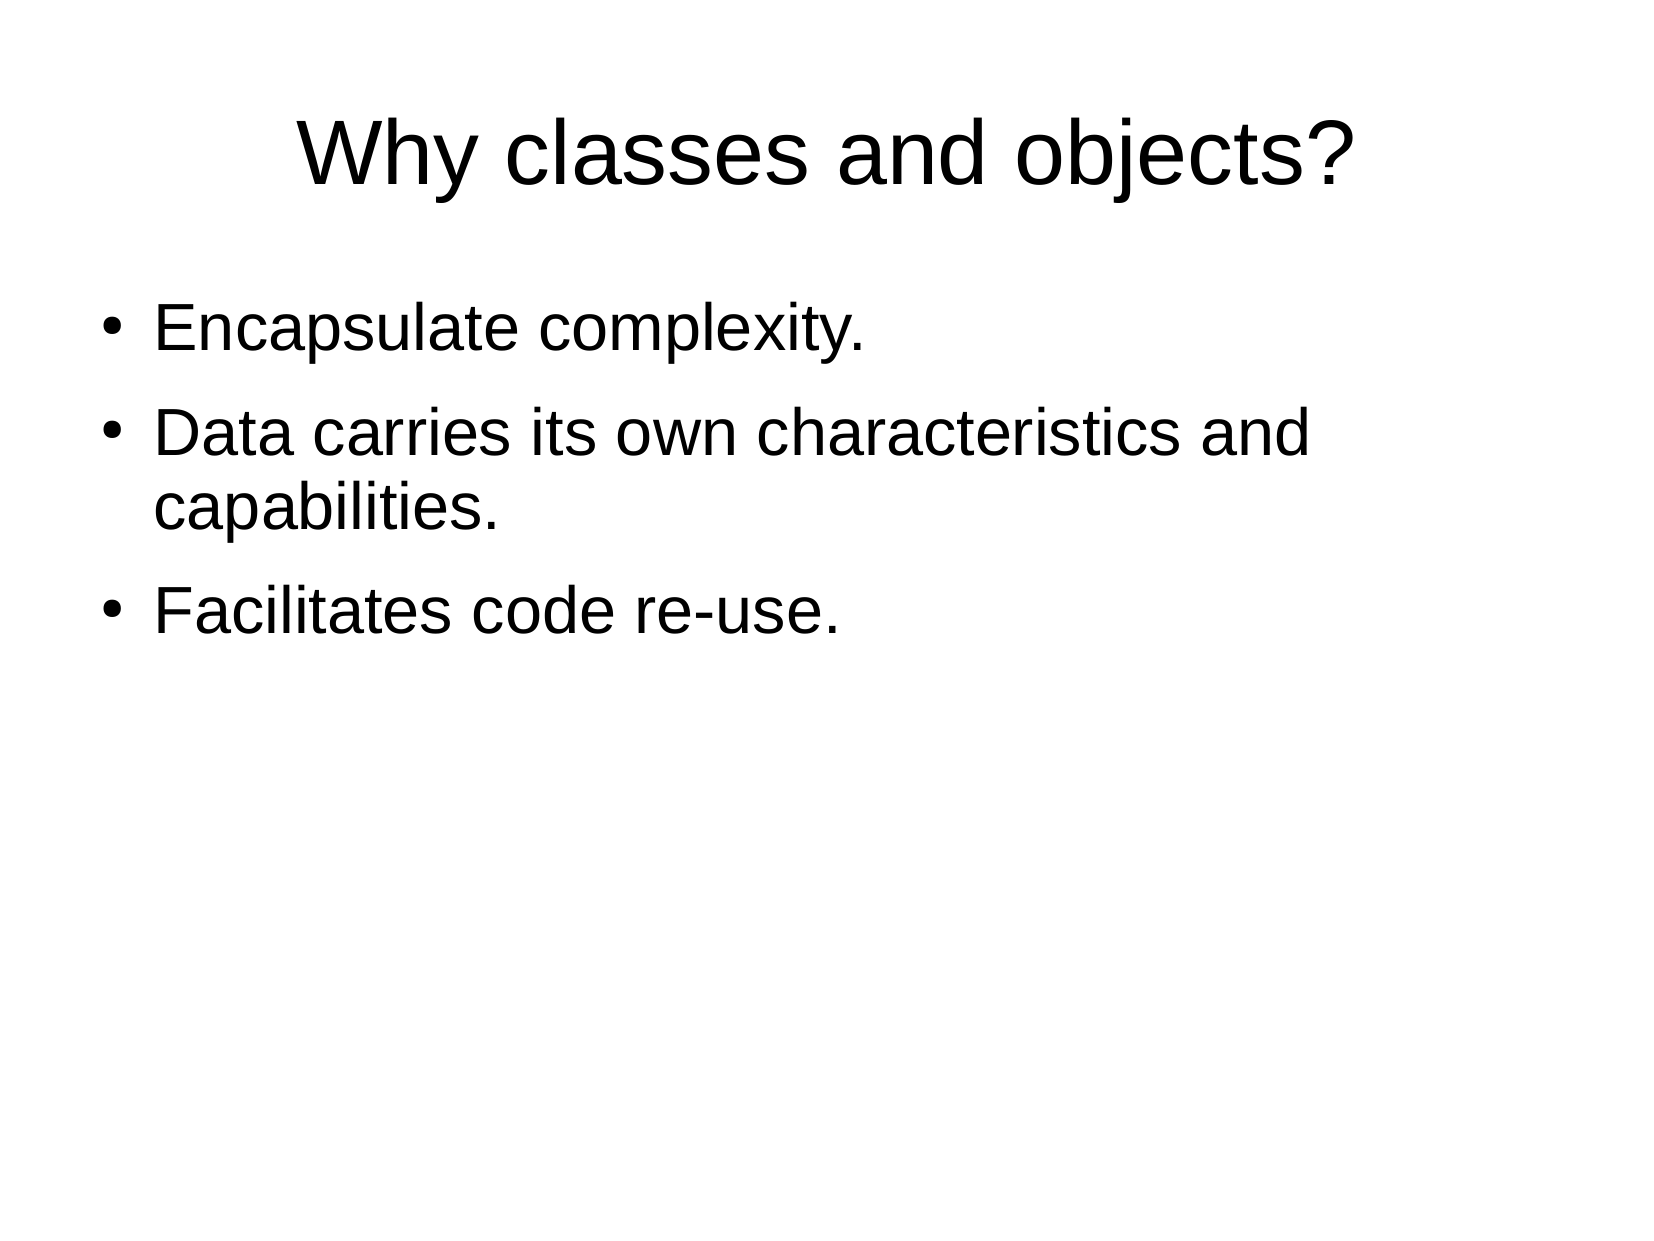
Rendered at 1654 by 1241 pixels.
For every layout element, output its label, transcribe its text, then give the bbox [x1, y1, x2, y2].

list Encapsulate complexity. Data carries its own characteristics and capabilities. Facilitates code re-use. [82, 290, 1571, 1010]
title Why classes and objects? [82, 49, 1571, 257]
